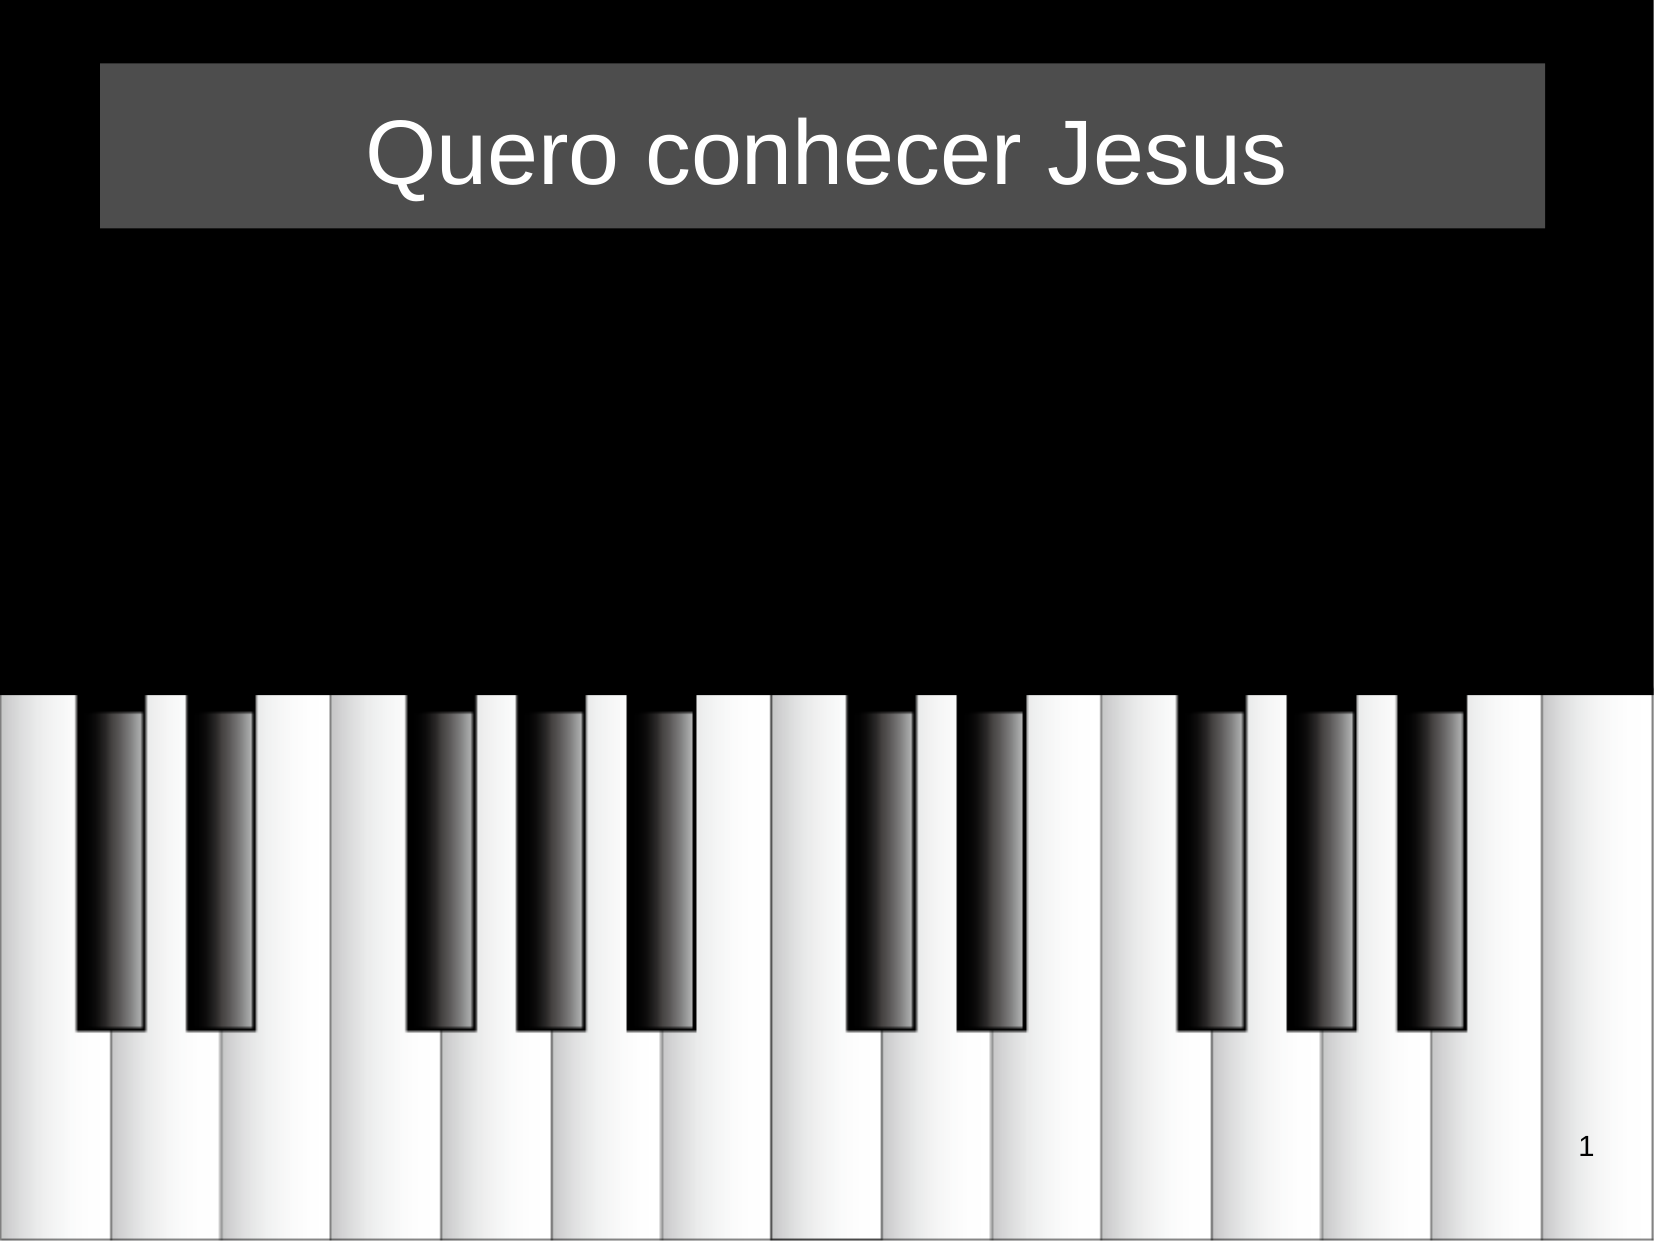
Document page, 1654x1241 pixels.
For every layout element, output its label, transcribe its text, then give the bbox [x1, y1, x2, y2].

title Quero conhecer Jesus [82, 49, 1571, 257]
picture [0, 696, 1654, 1241]
